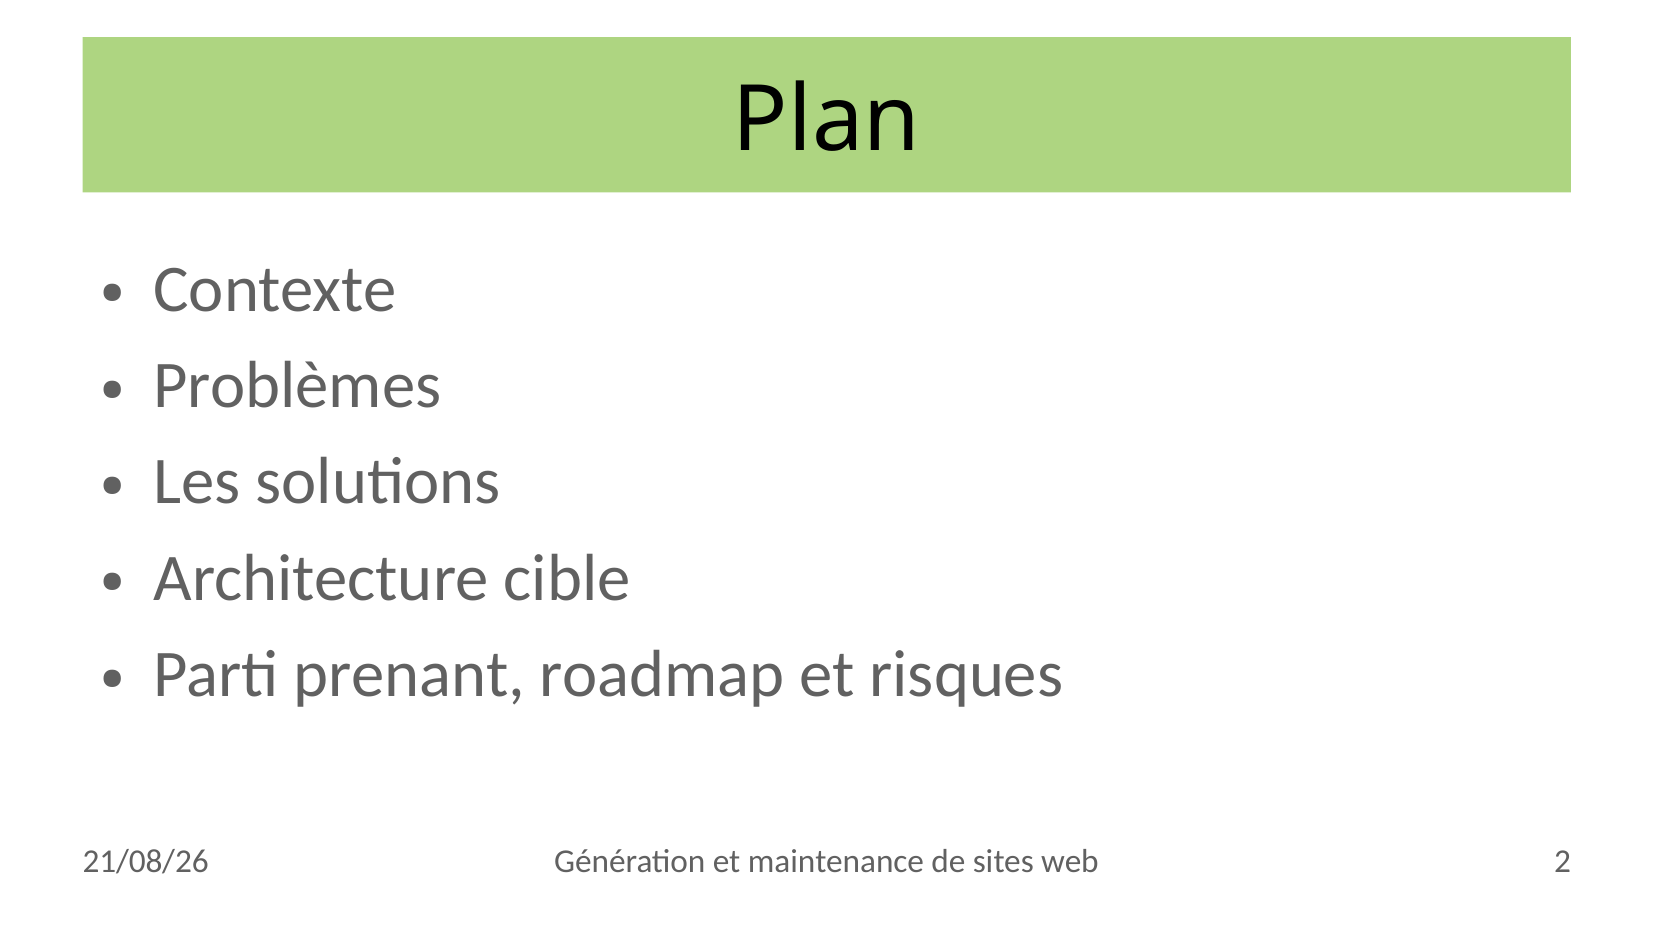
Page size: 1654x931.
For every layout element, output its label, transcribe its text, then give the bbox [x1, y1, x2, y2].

list Contexte Problèmes Les solutions Architecture cible Parti prenant, roadmap et risques [82, 217, 1571, 758]
title Plan [82, 37, 1571, 193]
